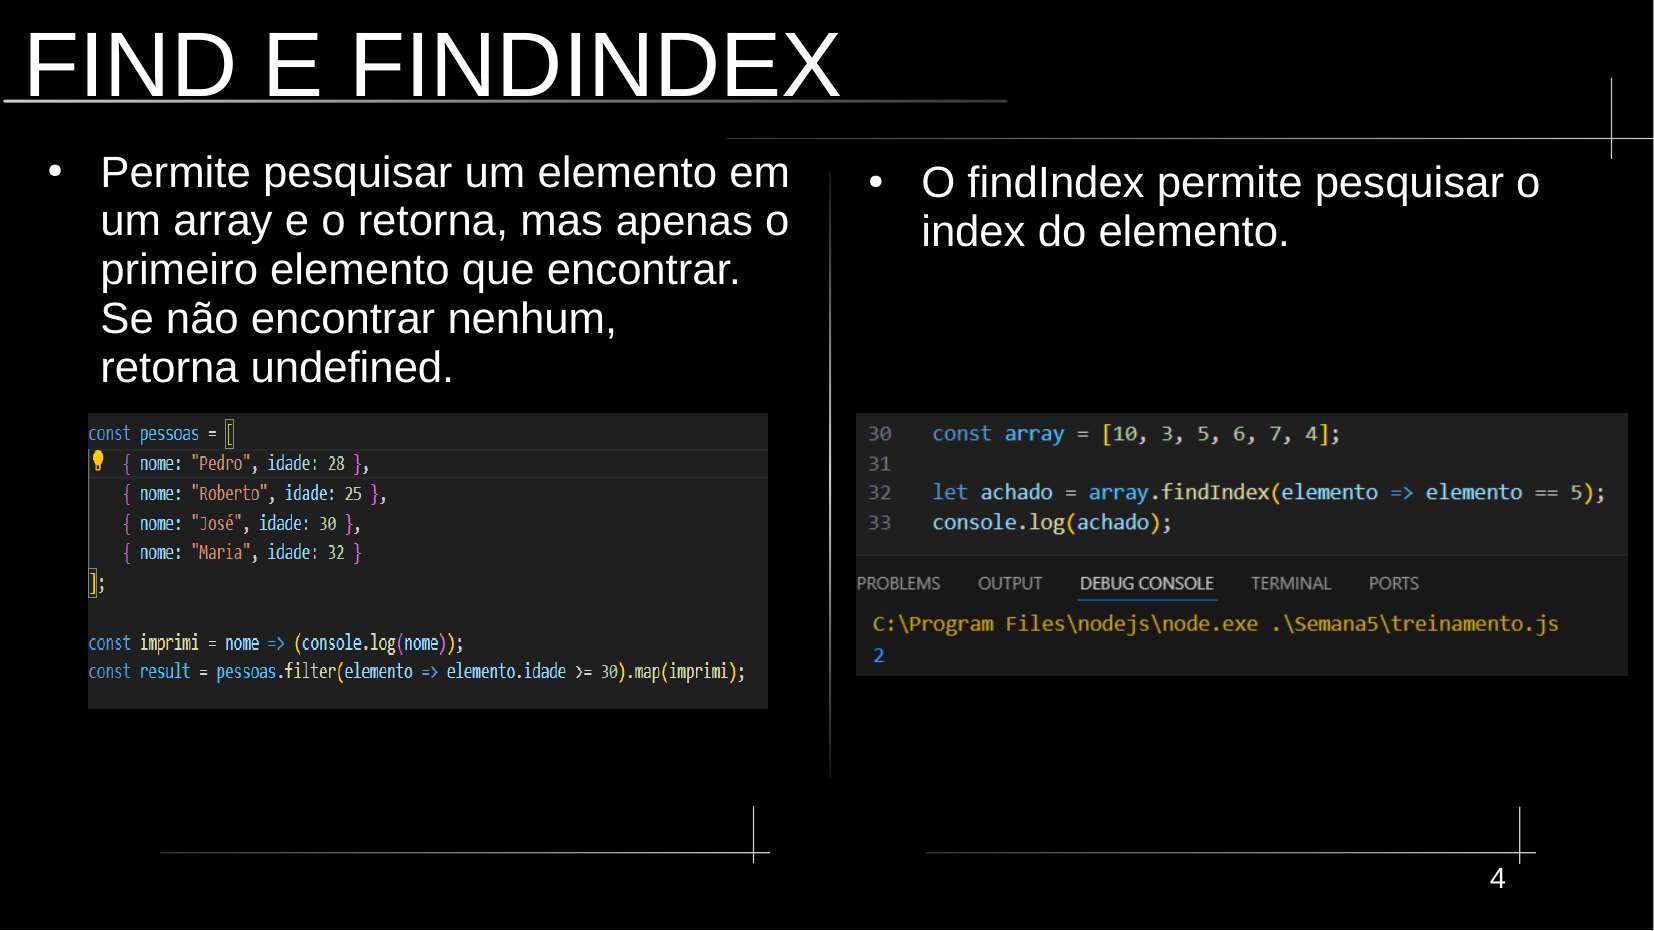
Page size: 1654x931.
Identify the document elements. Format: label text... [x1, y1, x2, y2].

list Permite pesquisar um elemento em um array e o retorna, mas apenas o primeiro elemento que encontrar. Se não encontrar nenhum, retorna undefined. [29, 147, 804, 758]
picture [856, 413, 1628, 676]
title FIND E FINDINDEX [23, 11, 1589, 119]
picture [88, 413, 768, 709]
list O findIndex permite pesquisar o index do elemento. [850, 158, 1625, 768]
